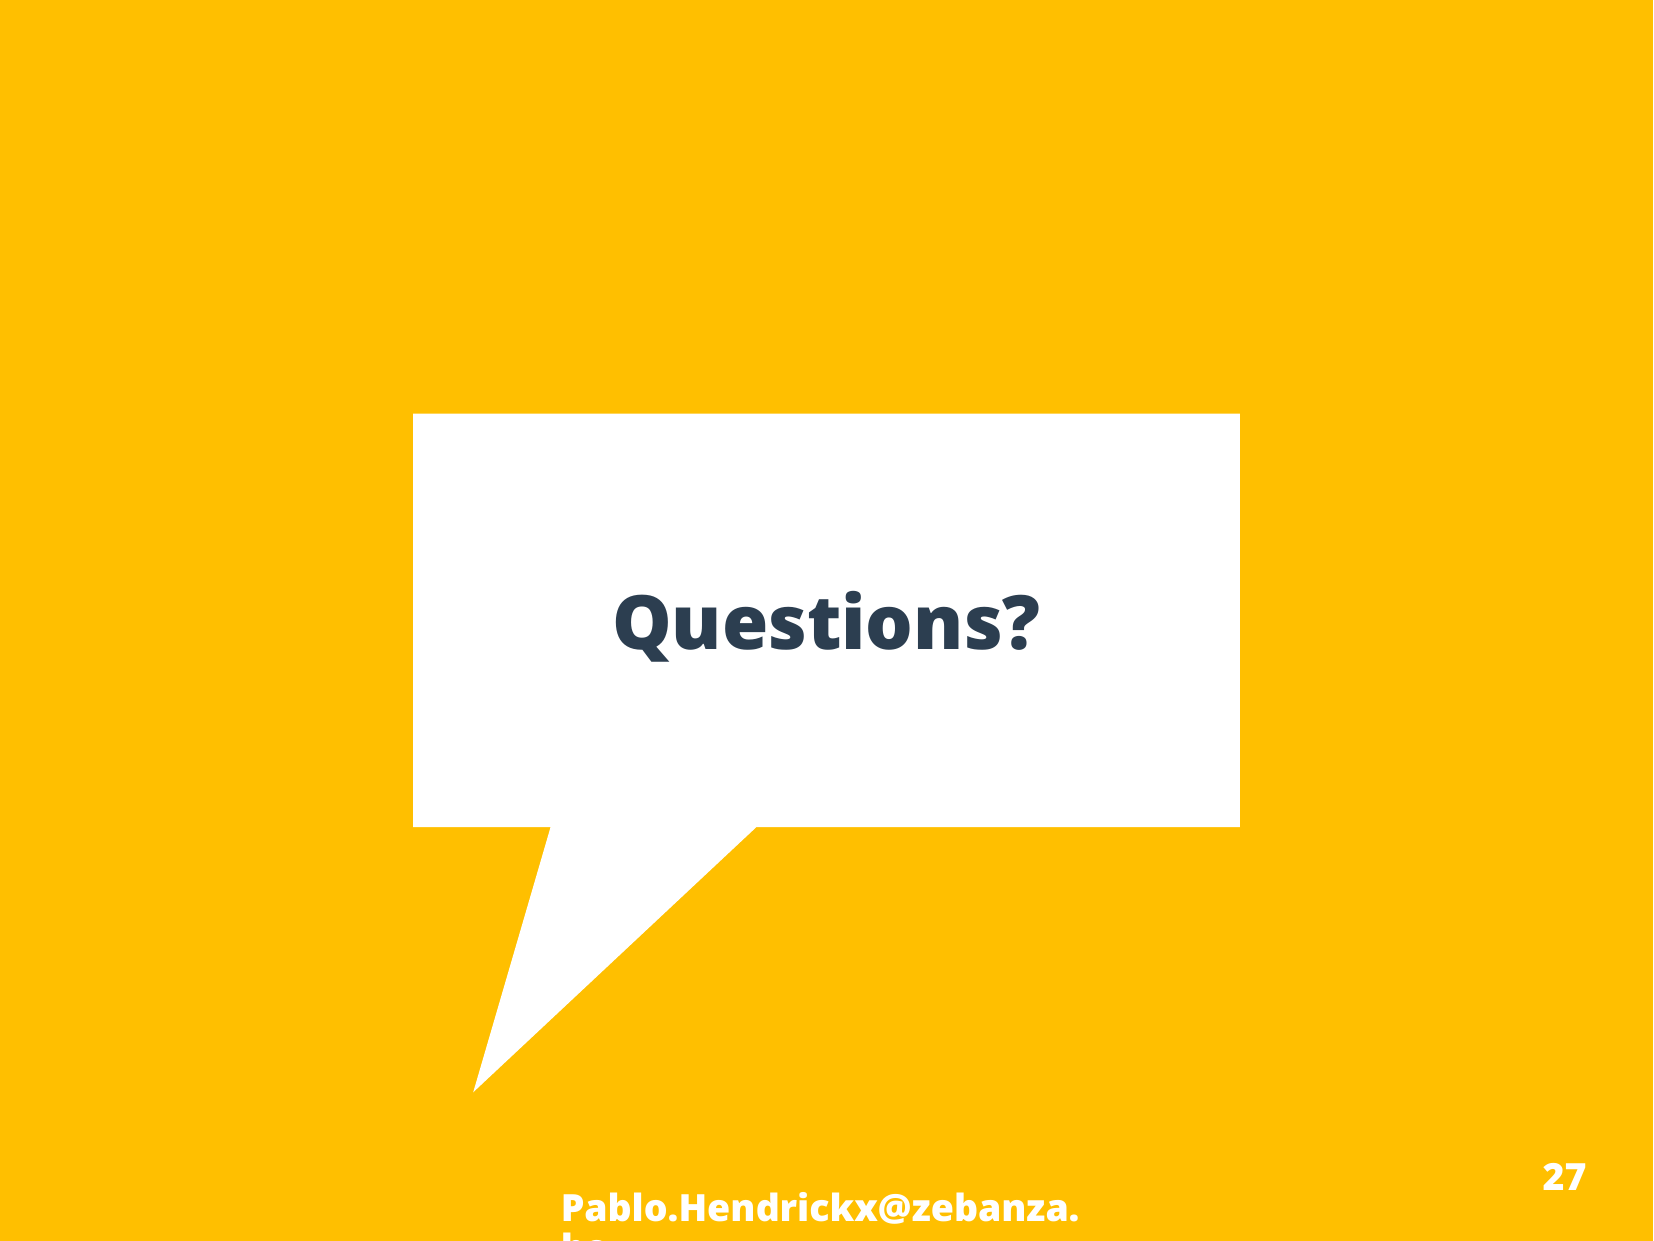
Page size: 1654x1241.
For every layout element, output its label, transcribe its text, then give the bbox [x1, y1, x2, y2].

title Questions? [442, 443, 1211, 798]
